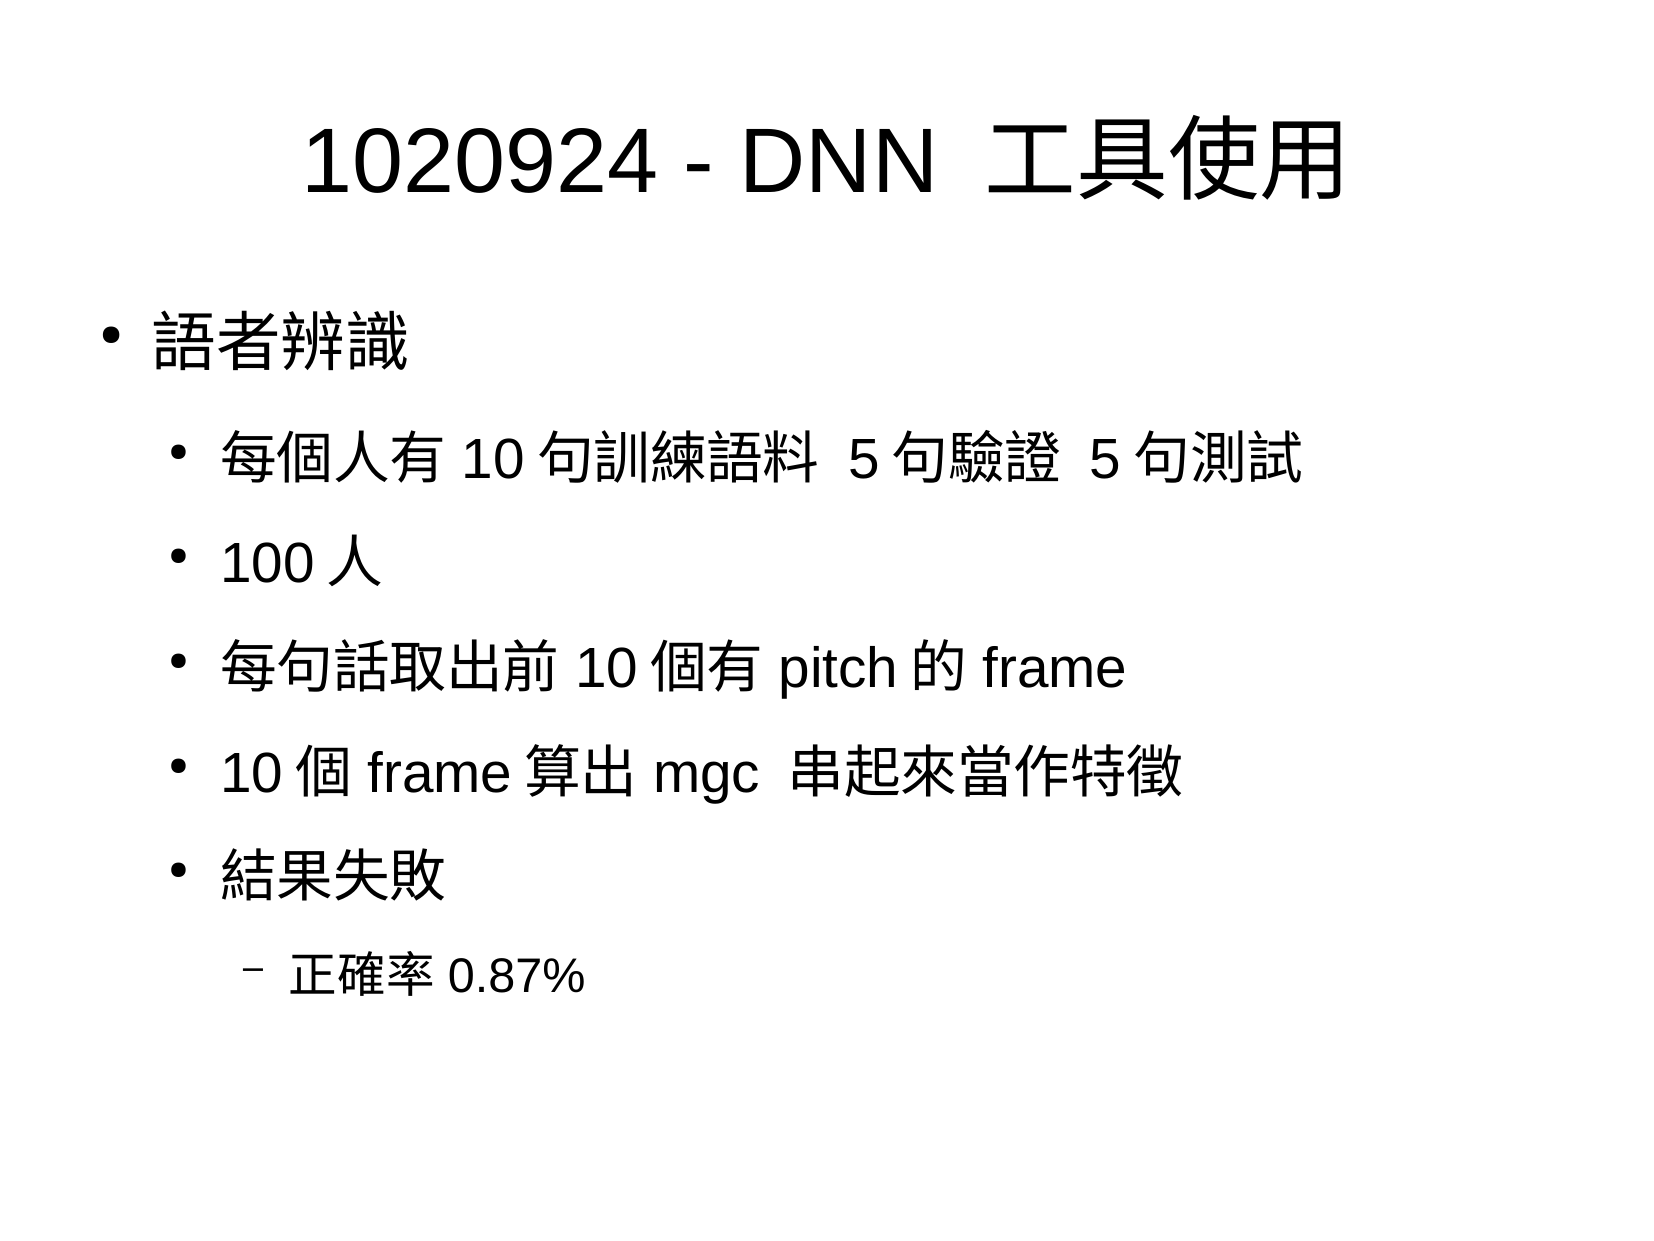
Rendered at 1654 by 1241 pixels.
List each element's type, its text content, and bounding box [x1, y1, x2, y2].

list 語者辨識 每個人有10句訓練語料 5句驗證 5句測試 100人 每句話取出前10個有pitch的frame 10個frame算出mgc 串起來當作特徵 結果失敗 正確率0.87% [82, 290, 1571, 1010]
title 1020924 - DNN 工具使用 [82, 49, 1571, 257]
